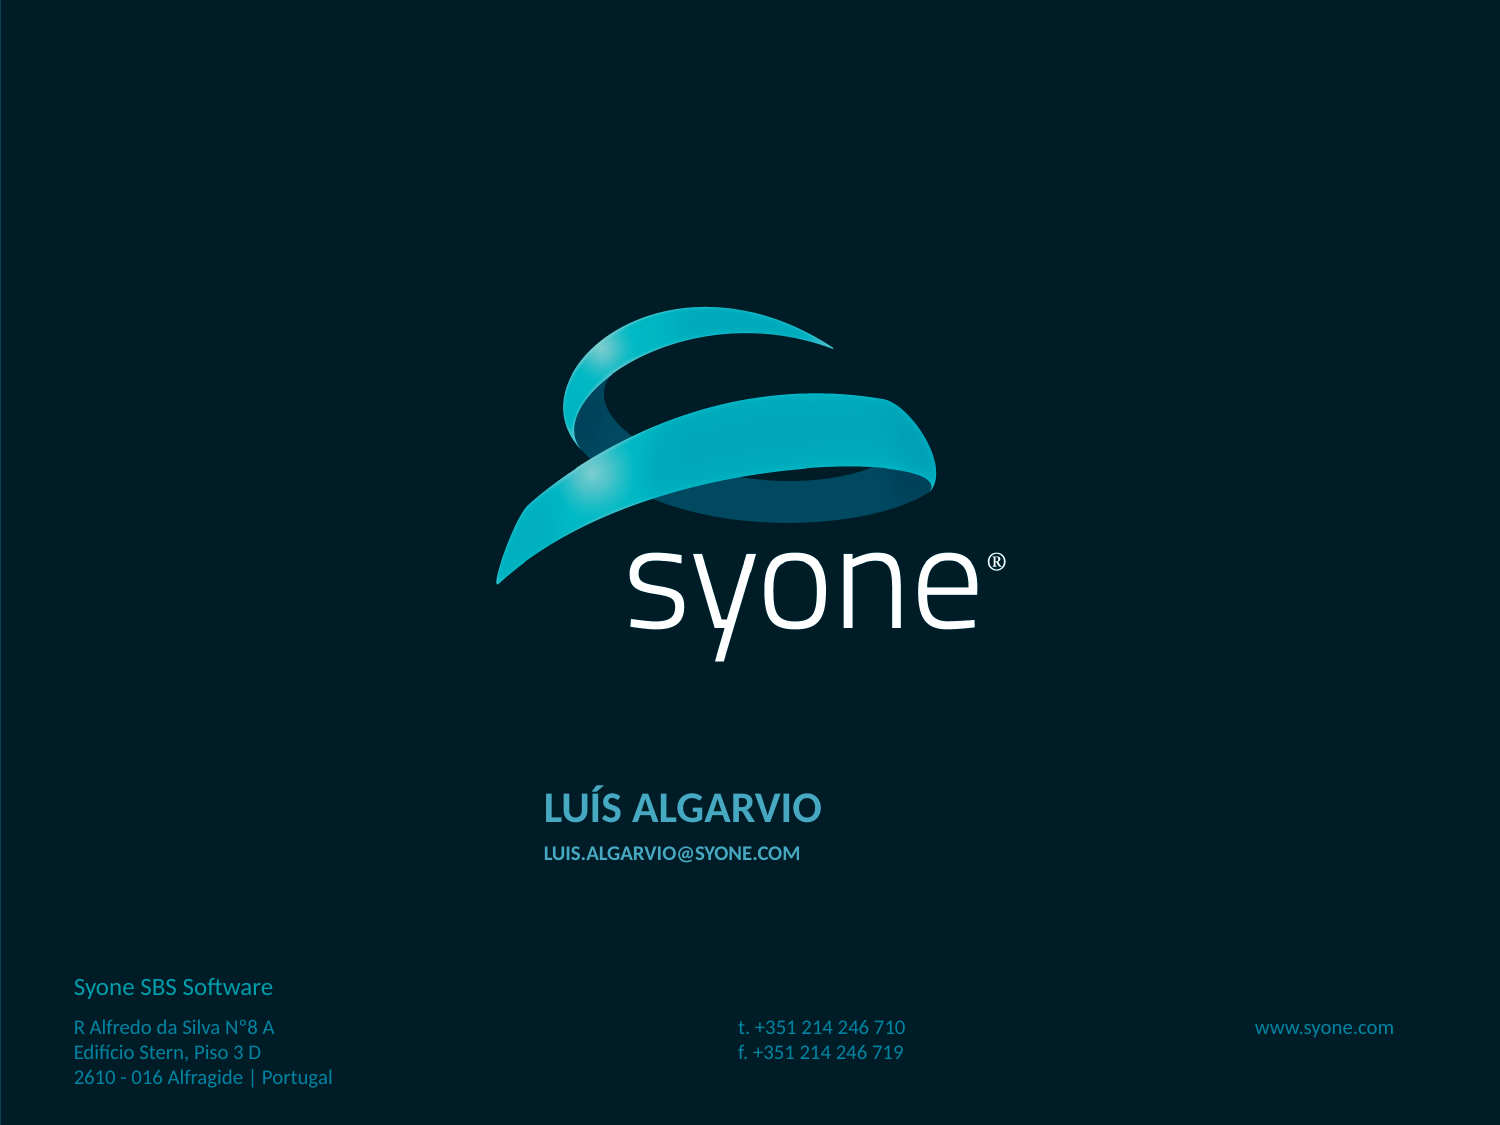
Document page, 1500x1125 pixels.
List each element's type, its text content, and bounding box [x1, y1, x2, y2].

list Luís Algarvio Luis.algarvio@syone.com [528, 771, 972, 858]
picture [0, 0, 1500, 1125]
